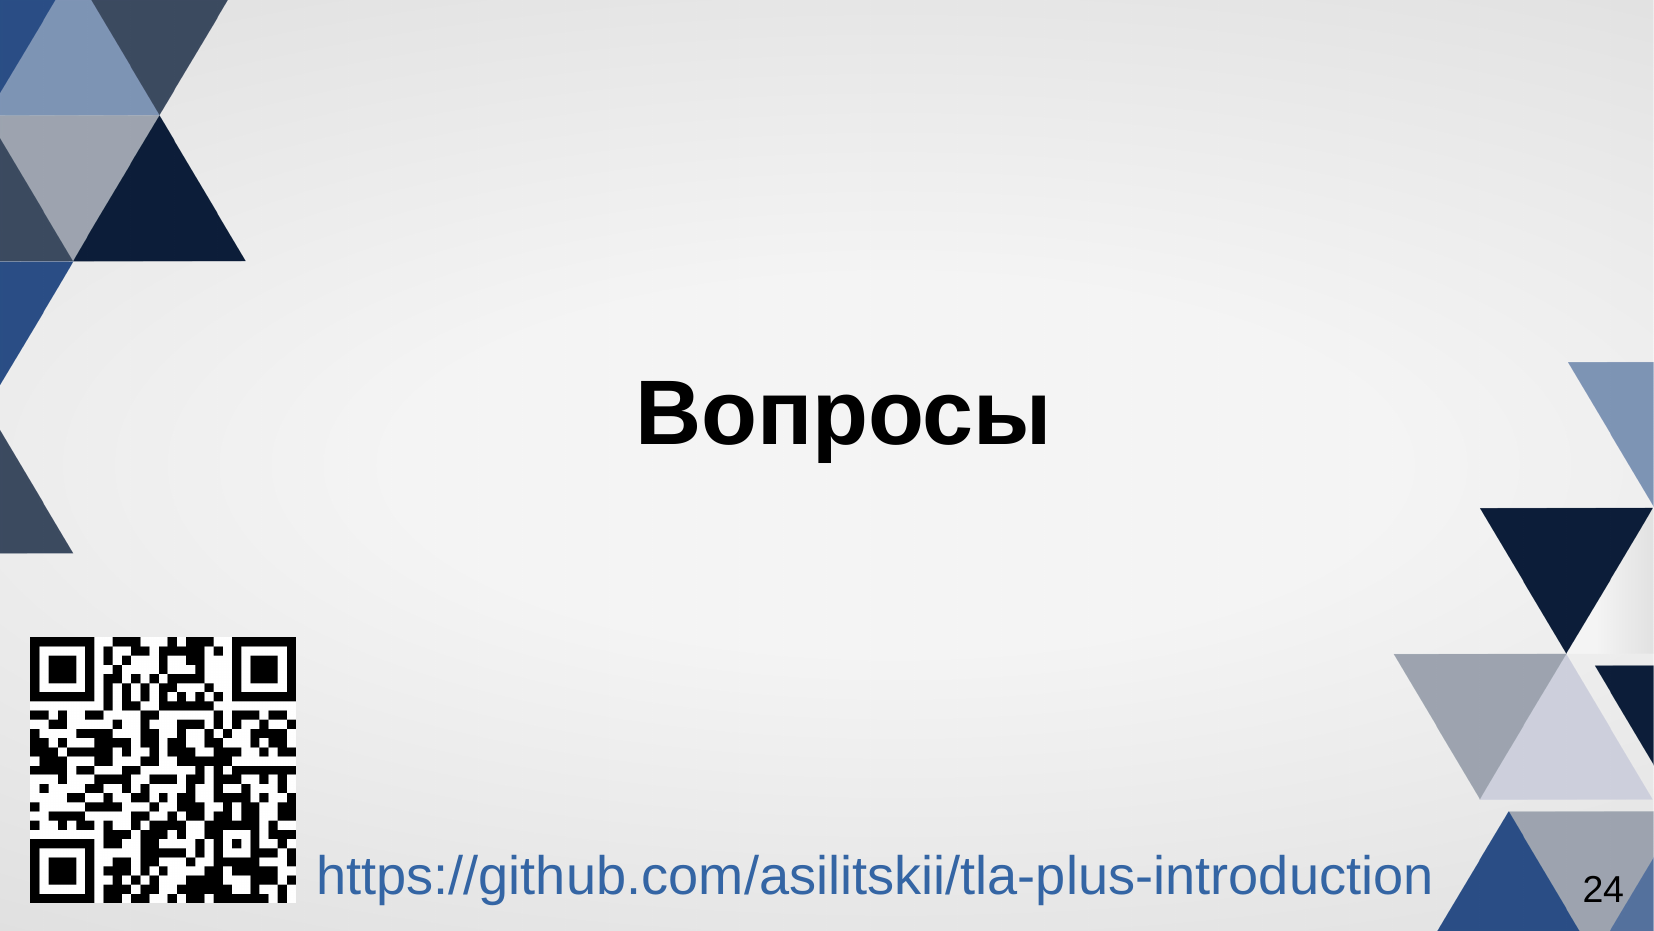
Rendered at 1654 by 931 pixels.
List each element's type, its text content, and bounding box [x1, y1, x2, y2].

text_box https://github.com/asilitskii/tla-plus-introduction [301, 838, 1451, 914]
title Вопросы [99, 335, 1588, 491]
picture [0, 0, 1654, 931]
text_box <number> [1567, 861, 1654, 919]
